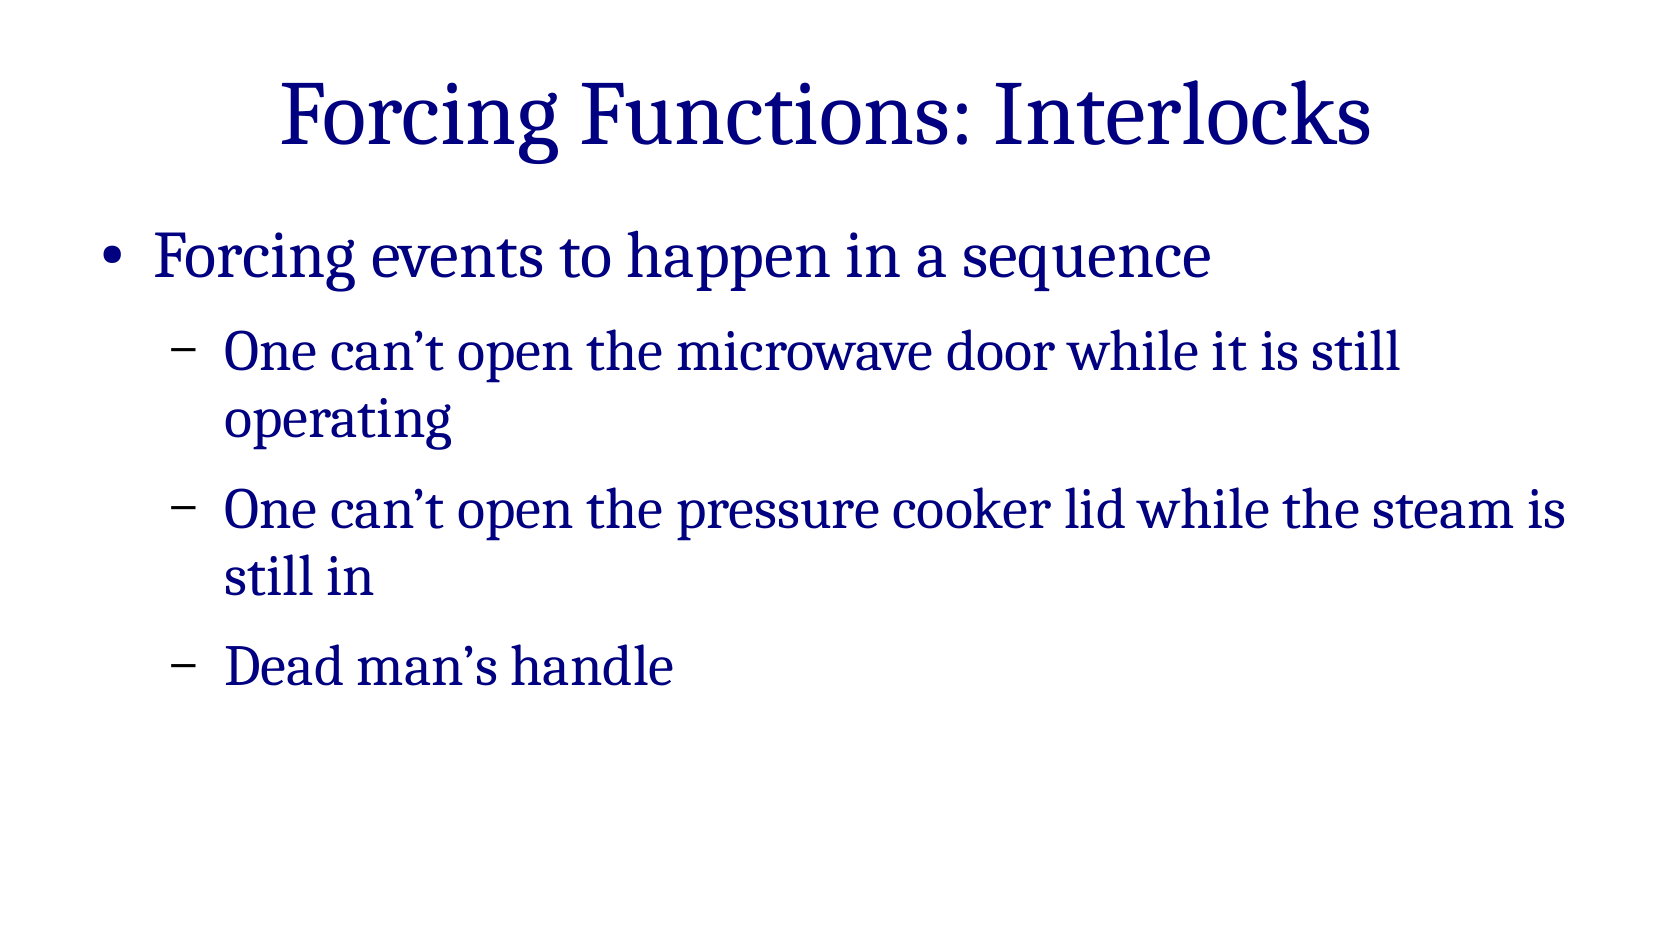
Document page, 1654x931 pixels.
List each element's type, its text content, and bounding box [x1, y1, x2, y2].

title Forcing Functions: Interlocks [82, 37, 1571, 193]
list Forcing events to happen in a sequence One can’t open the microwave door while it is still operating One can’t open the pressure cooker lid while the steam is still in Dead man’s handle [82, 217, 1571, 758]
